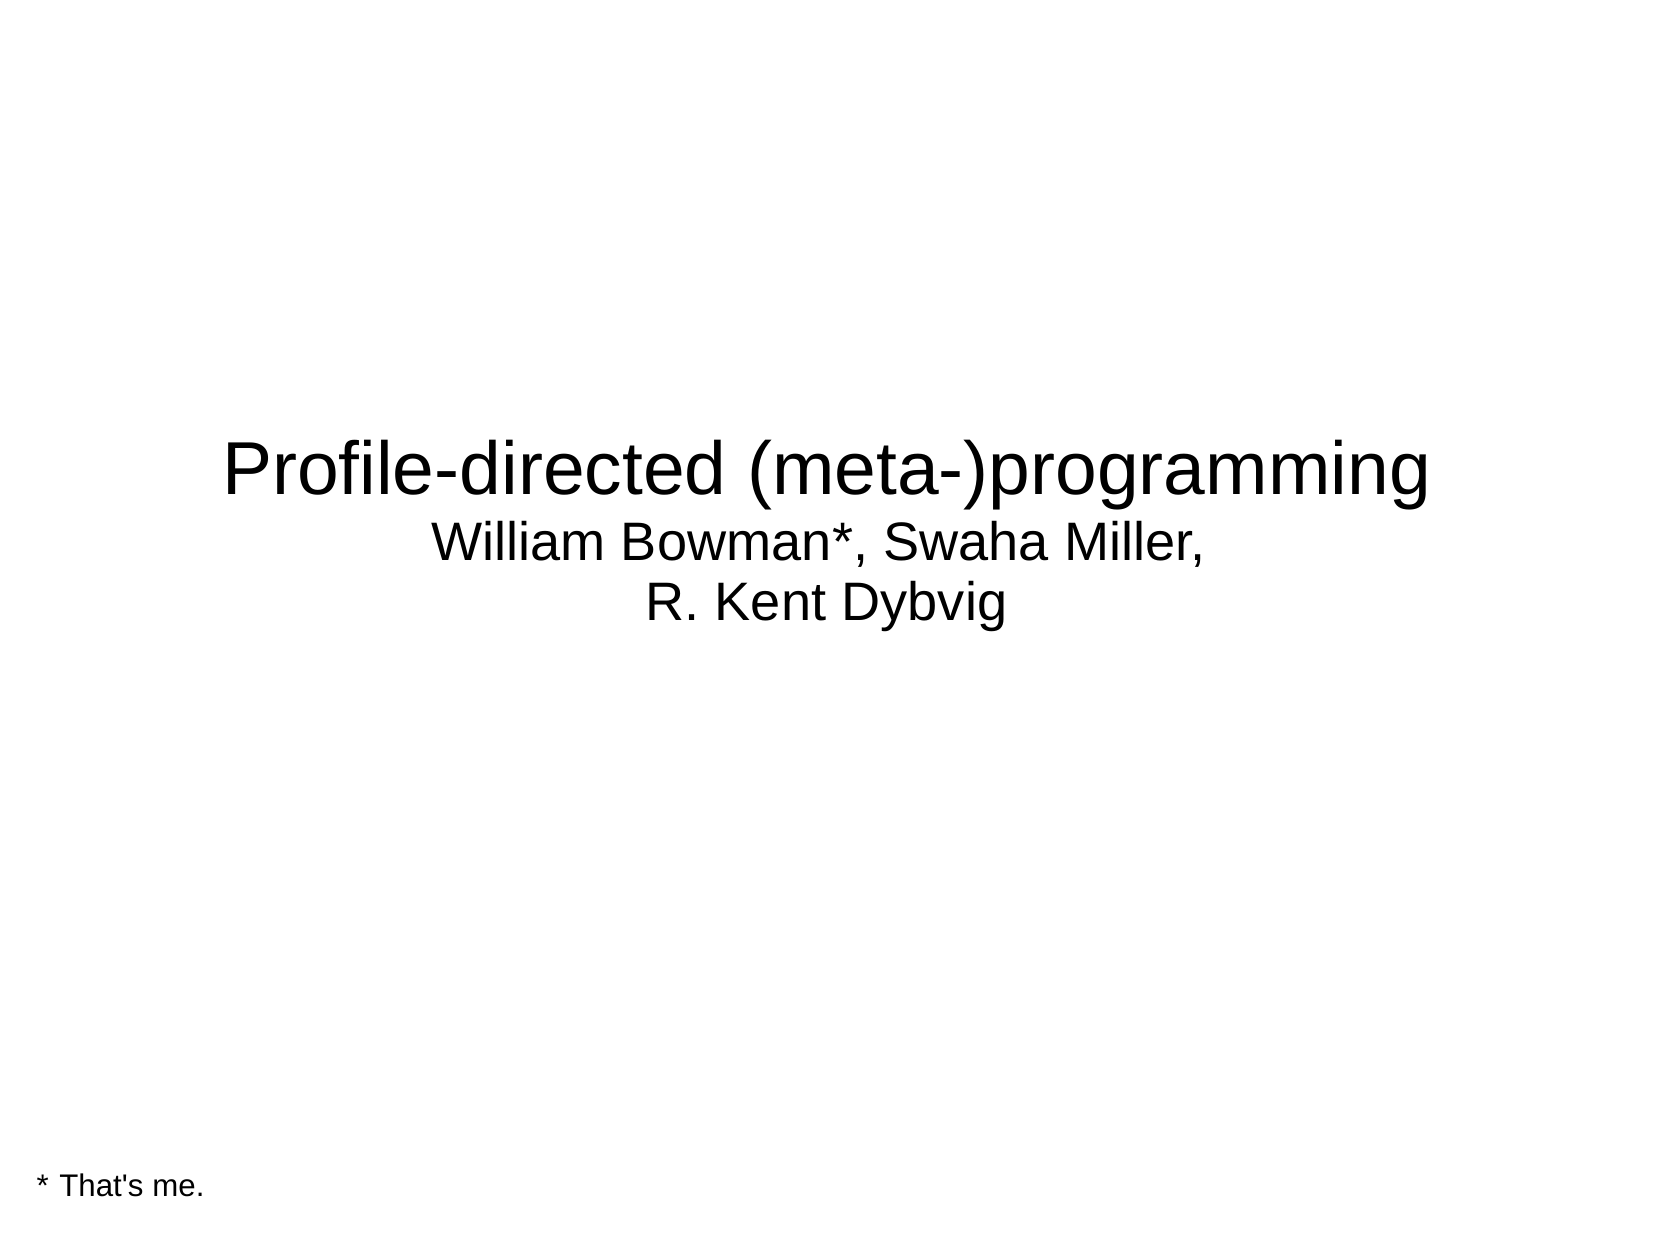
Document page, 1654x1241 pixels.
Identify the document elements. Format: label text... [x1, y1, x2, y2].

subtitle Profile-directed (meta-)programming William Bowman*, Swaha Miller, R. Kent Dybvig [82, 49, 1571, 1010]
text_box * That's me. [21, 1155, 220, 1217]
